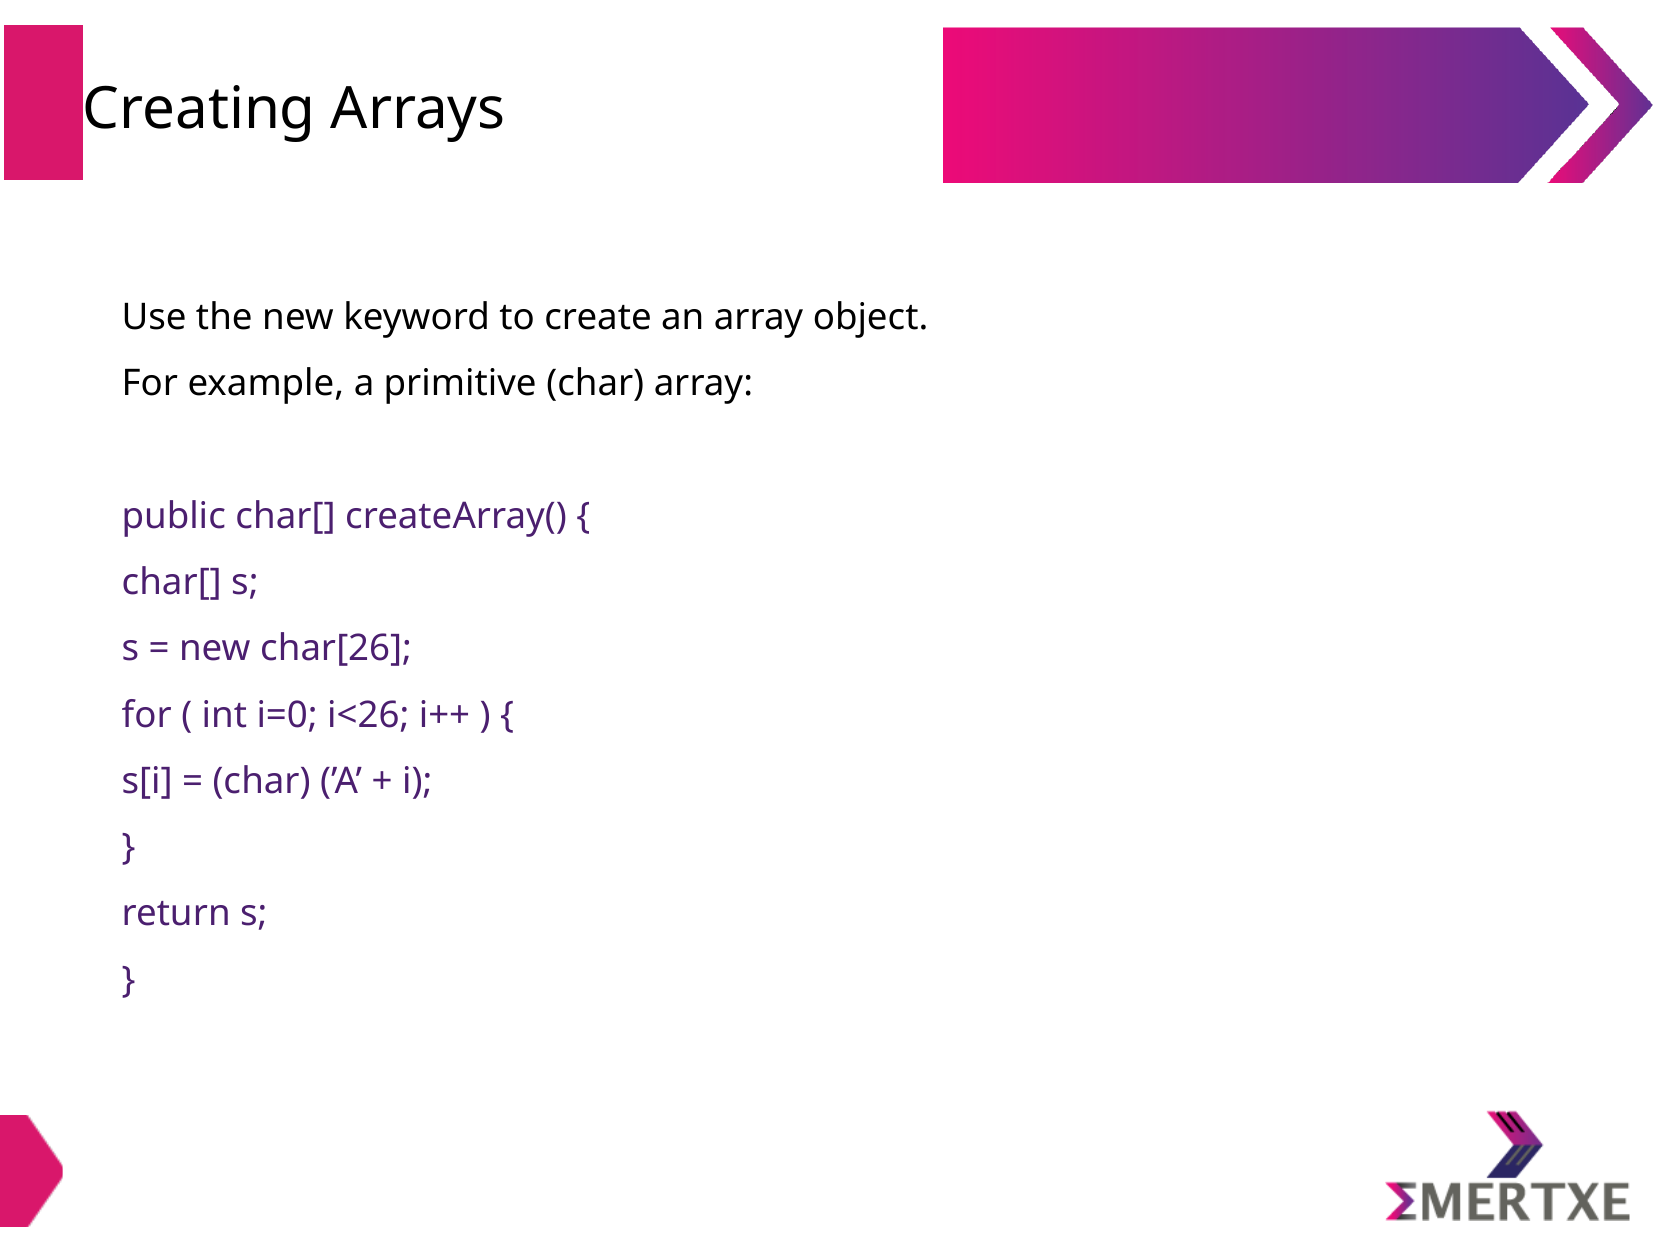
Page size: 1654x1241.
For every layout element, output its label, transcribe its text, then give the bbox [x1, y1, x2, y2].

picture [1571, 27, 1653, 183]
list Use the new keyword to create an array object. For example, a primitive (char) array: public char[] createArray() { char[] s; s = new char[26]; for ( int i=0; i<26; i++ ) { s[i] = (char) (’A’ + i); } return s; } [82, 290, 1571, 1010]
picture [1385, 1107, 1631, 1221]
title Creating Arrays [82, 2, 1571, 210]
